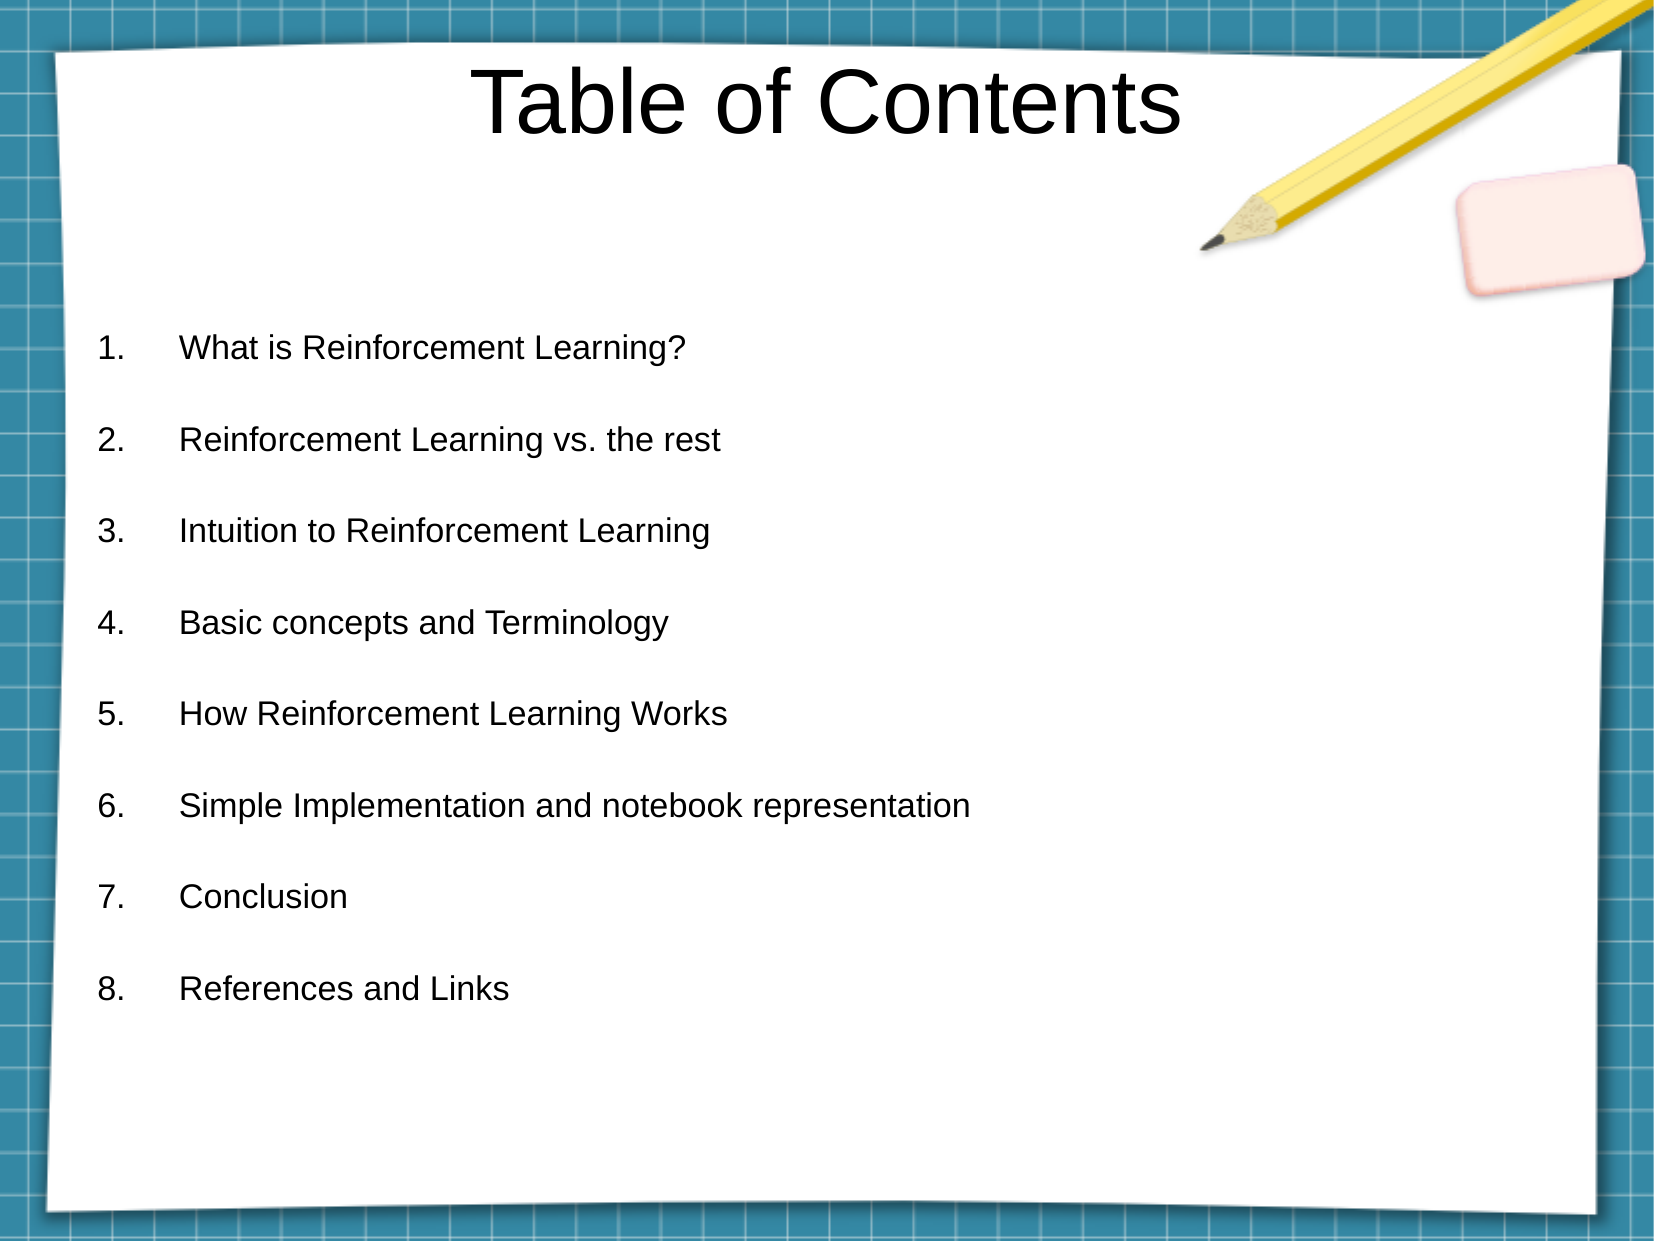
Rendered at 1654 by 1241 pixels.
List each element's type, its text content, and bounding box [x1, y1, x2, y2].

title Table of Contents [82, 49, 1571, 257]
picture [0, 0, 1654, 1241]
list What is Reinforcement Learning? Reinforcement Learning vs. the rest Intuition to Reinforcement Learning Basic concepts and Terminology How Reinforcement Learning Works Simple Implementation and notebook representation Conclusion References and Links [82, 290, 1571, 1010]
